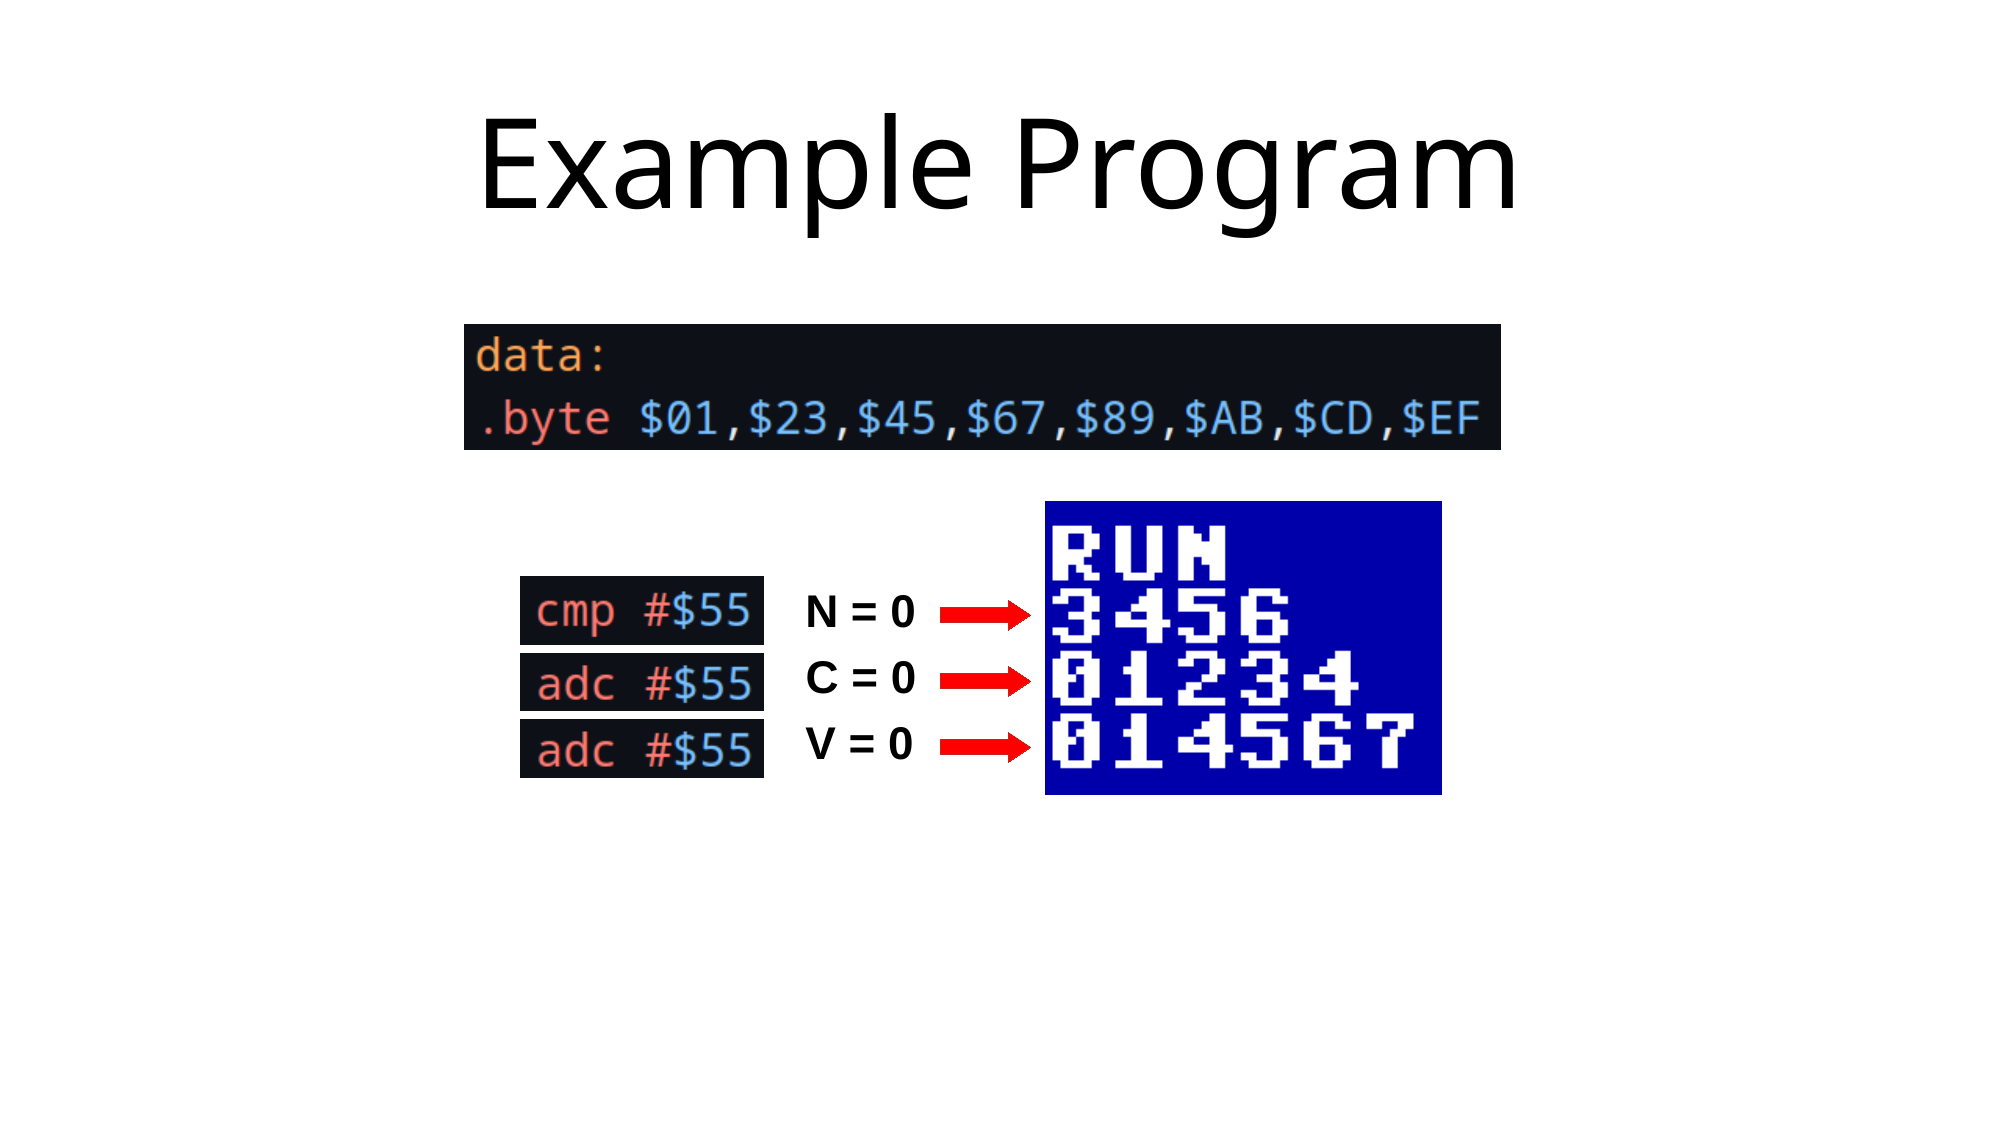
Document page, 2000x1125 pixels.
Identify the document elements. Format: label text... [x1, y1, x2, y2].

text_box [940, 600, 1031, 631]
title Example Program [137, 59, 1862, 278]
text_box [940, 732, 1031, 763]
text_box N = 0 [790, 578, 932, 645]
picture [520, 576, 764, 646]
text_box V = 0 [790, 711, 929, 778]
picture [464, 324, 1501, 451]
text_box [940, 666, 1031, 697]
text_box C = 0 [790, 645, 932, 712]
picture [520, 719, 764, 778]
picture [520, 653, 764, 711]
picture [1045, 501, 1442, 796]
